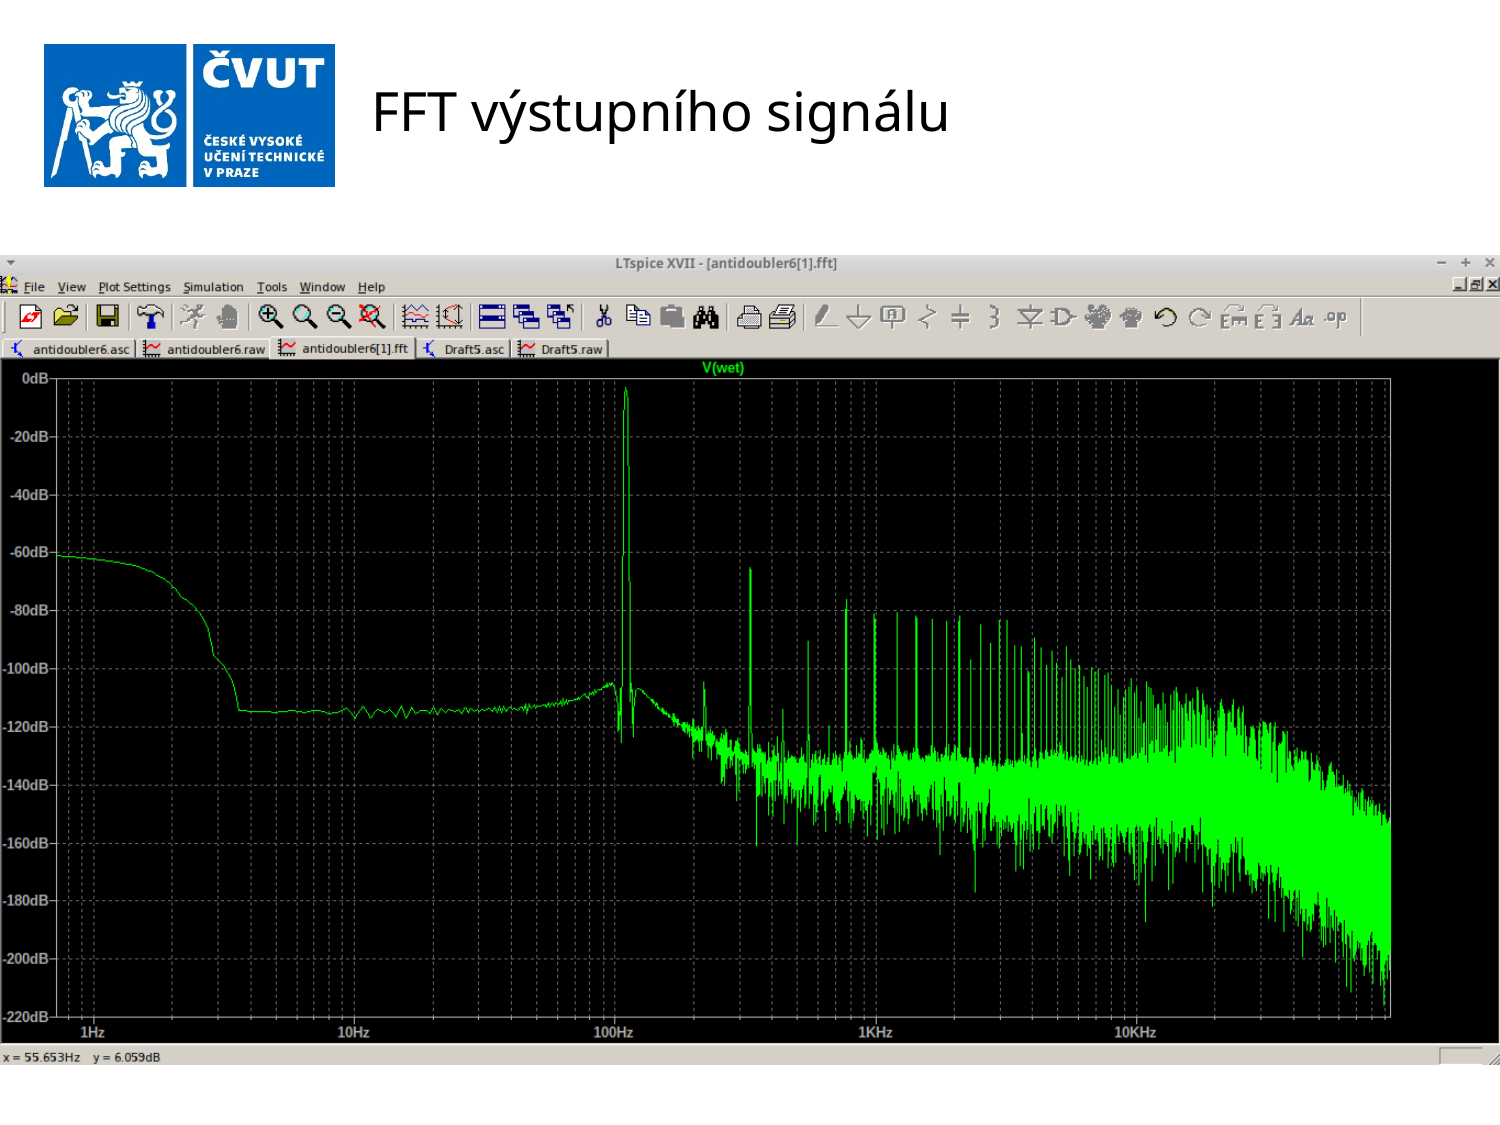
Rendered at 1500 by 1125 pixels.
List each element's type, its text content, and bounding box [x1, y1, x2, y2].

picture [44, 44, 335, 187]
title FFT výstupního signálu [356, 76, 1500, 254]
picture [0, 254, 1500, 1065]
